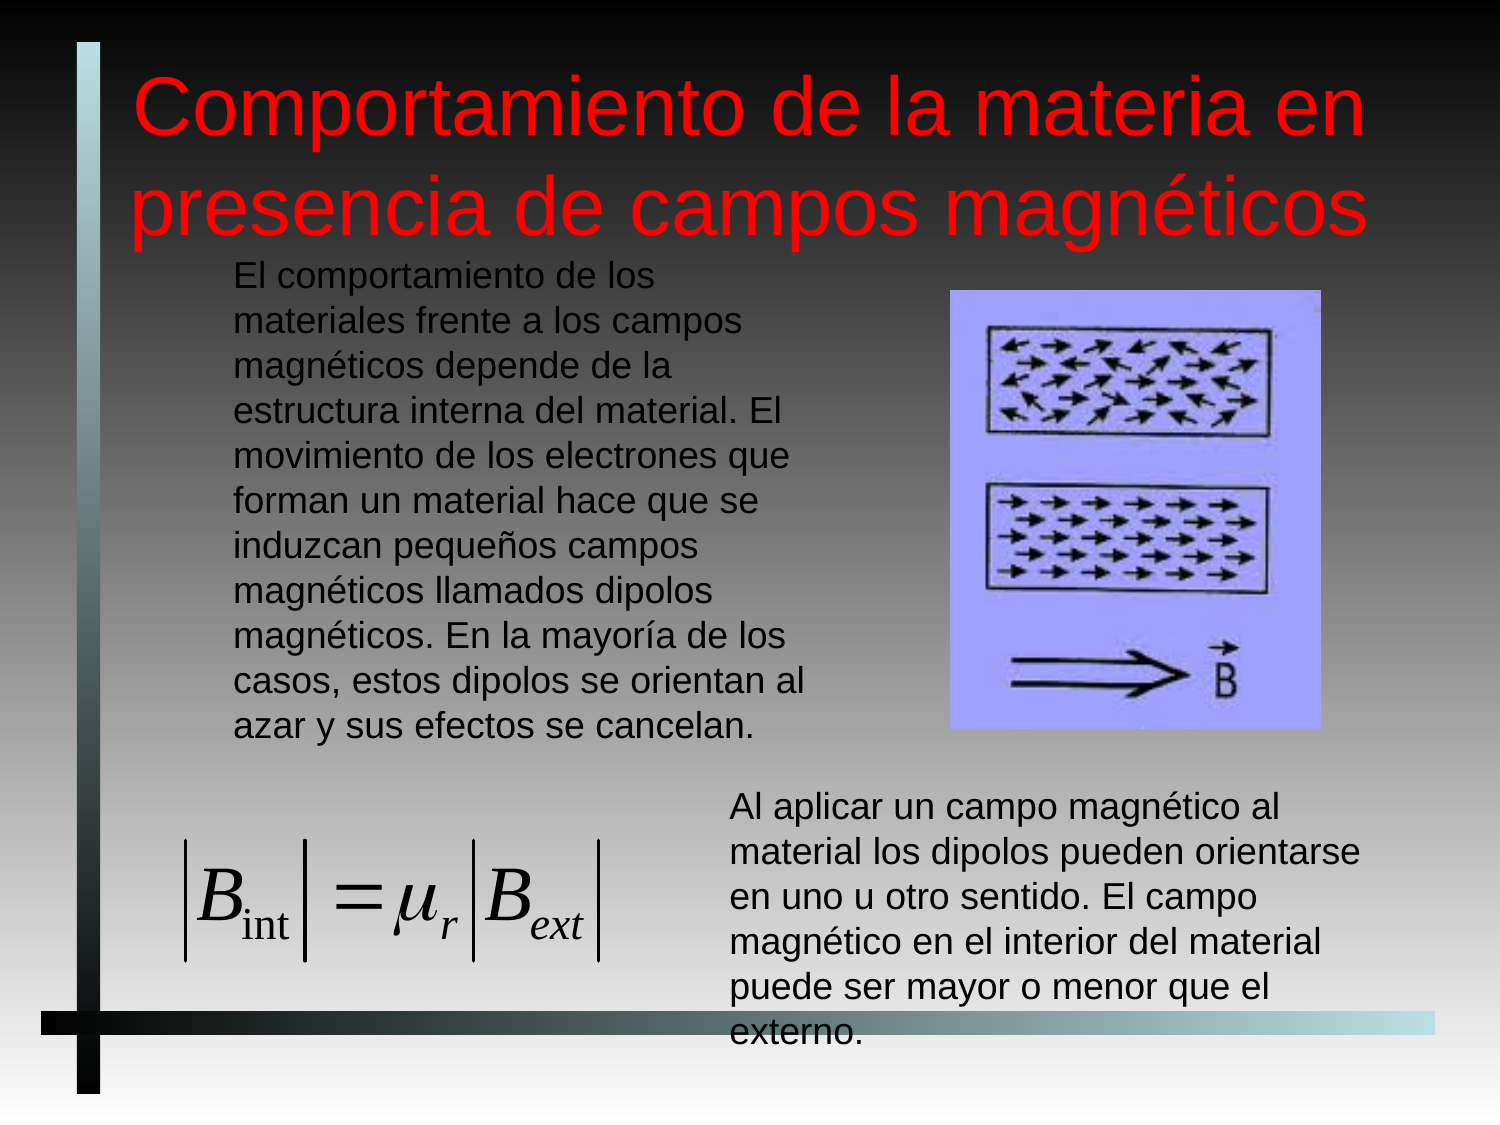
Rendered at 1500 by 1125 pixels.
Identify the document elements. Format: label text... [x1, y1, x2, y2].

picture [950, 290, 1321, 729]
text_box El comportamiento de los materiales frente a los campos magnéticos depende de la estructura interna del material. El movimiento de los electrones que forman un material hace que se induzcan pequeños campos magnéticos llamados dipolos magnéticos. En la mayoría de los casos, estos dipolos se orientan al azar y sus efectos se cancelan. [218, 243, 821, 754]
text_box Al aplicar un campo magnético al material los dipolos pueden orientarse en uno u otro sentido. El campo magnético en el interior del material puede ser mayor o menor que el externo. [714, 774, 1418, 1060]
title Comportamiento de la materia en presencia de campos magnéticos [75, 45, 1425, 233]
chart [171, 822, 615, 979]
